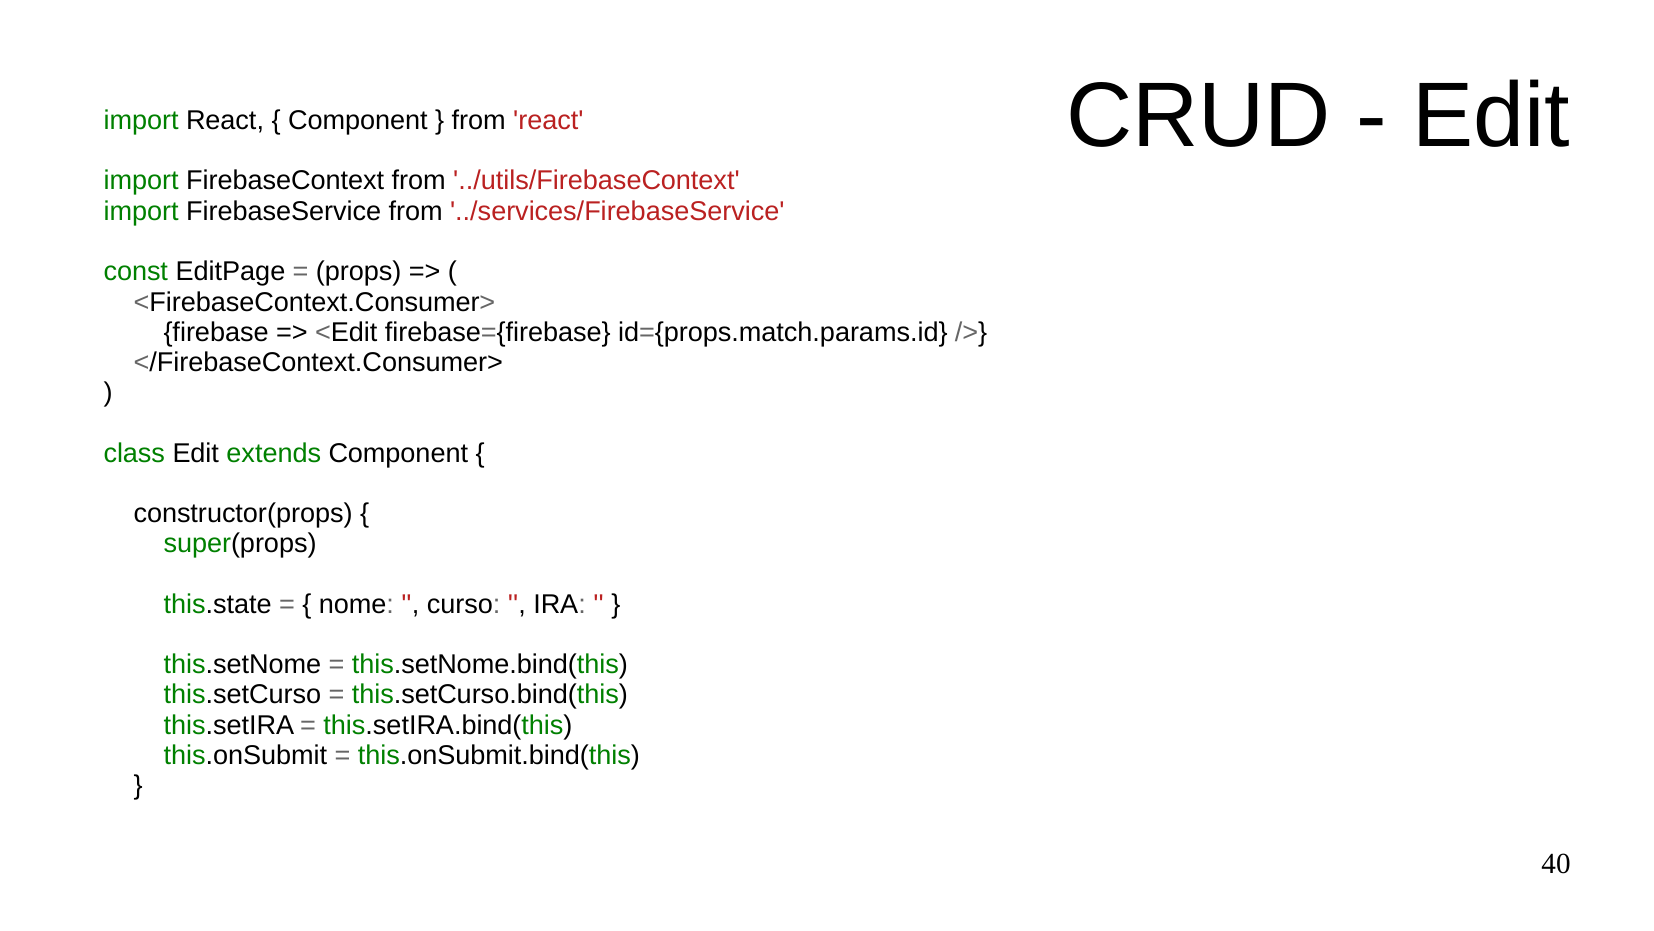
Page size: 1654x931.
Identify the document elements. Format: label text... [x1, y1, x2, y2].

title CRUD - Edit [82, 37, 1571, 193]
text_box import React, { Component } from 'react' import FirebaseContext from '../utils/FirebaseContext' import FirebaseService from '../services/FirebaseService' const EditPage = (props) => ( <FirebaseContext.Consumer> {firebase => <Edit firebase={firebase} id={props.match.params.id} />} </FirebaseContext.Consumer> ) class Edit extends Component { constructor(props) { super(props) this.state = { nome: '', curso: '', IRA: '' } this.setNome = this.setNome.bind(this) this.setCurso = this.setCurso.bind(this) this.setIRA = this.setIRA.bind(this) this.onSubmit = this.onSubmit.bind(this) } [88, 97, 1245, 869]
